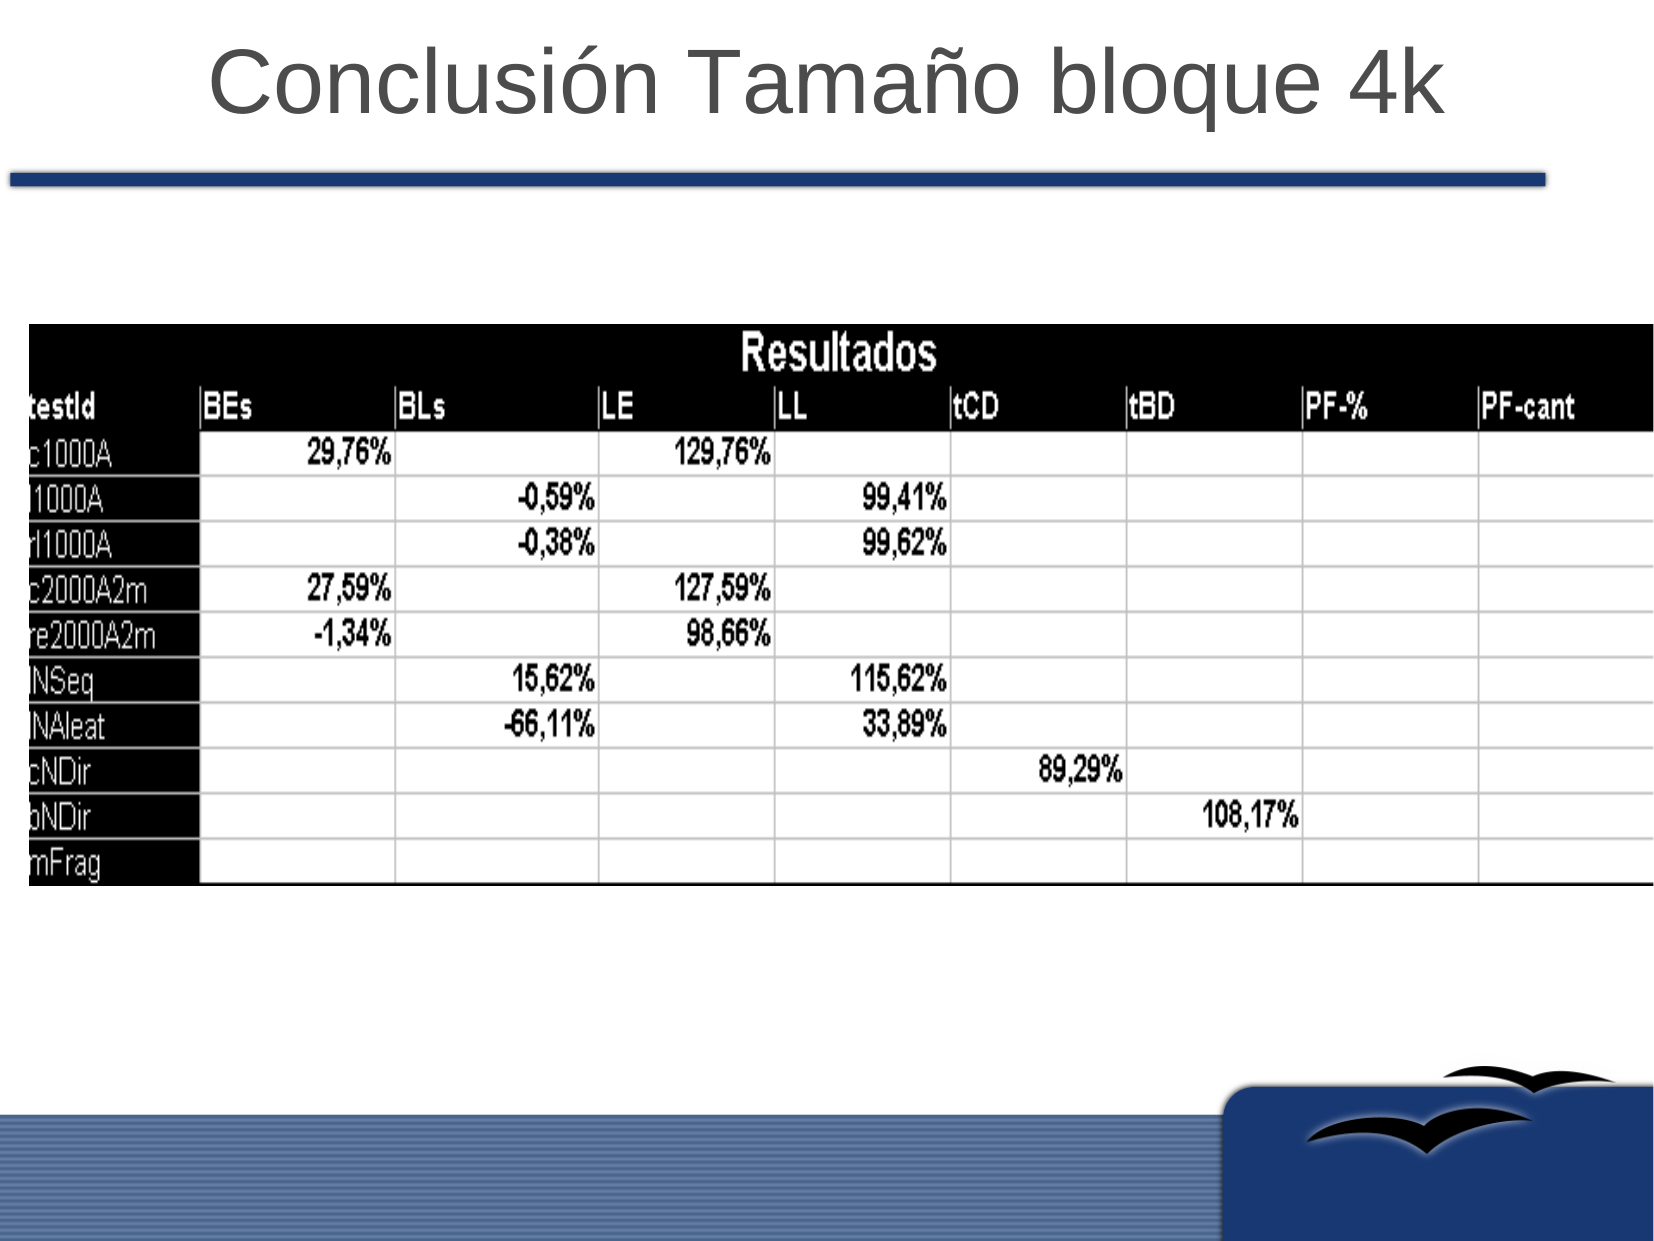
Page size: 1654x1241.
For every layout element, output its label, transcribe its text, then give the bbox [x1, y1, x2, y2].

title Conclusión Tamaño bloque 4k [121, 0, 1534, 164]
picture [0, 0, 1654, 1241]
